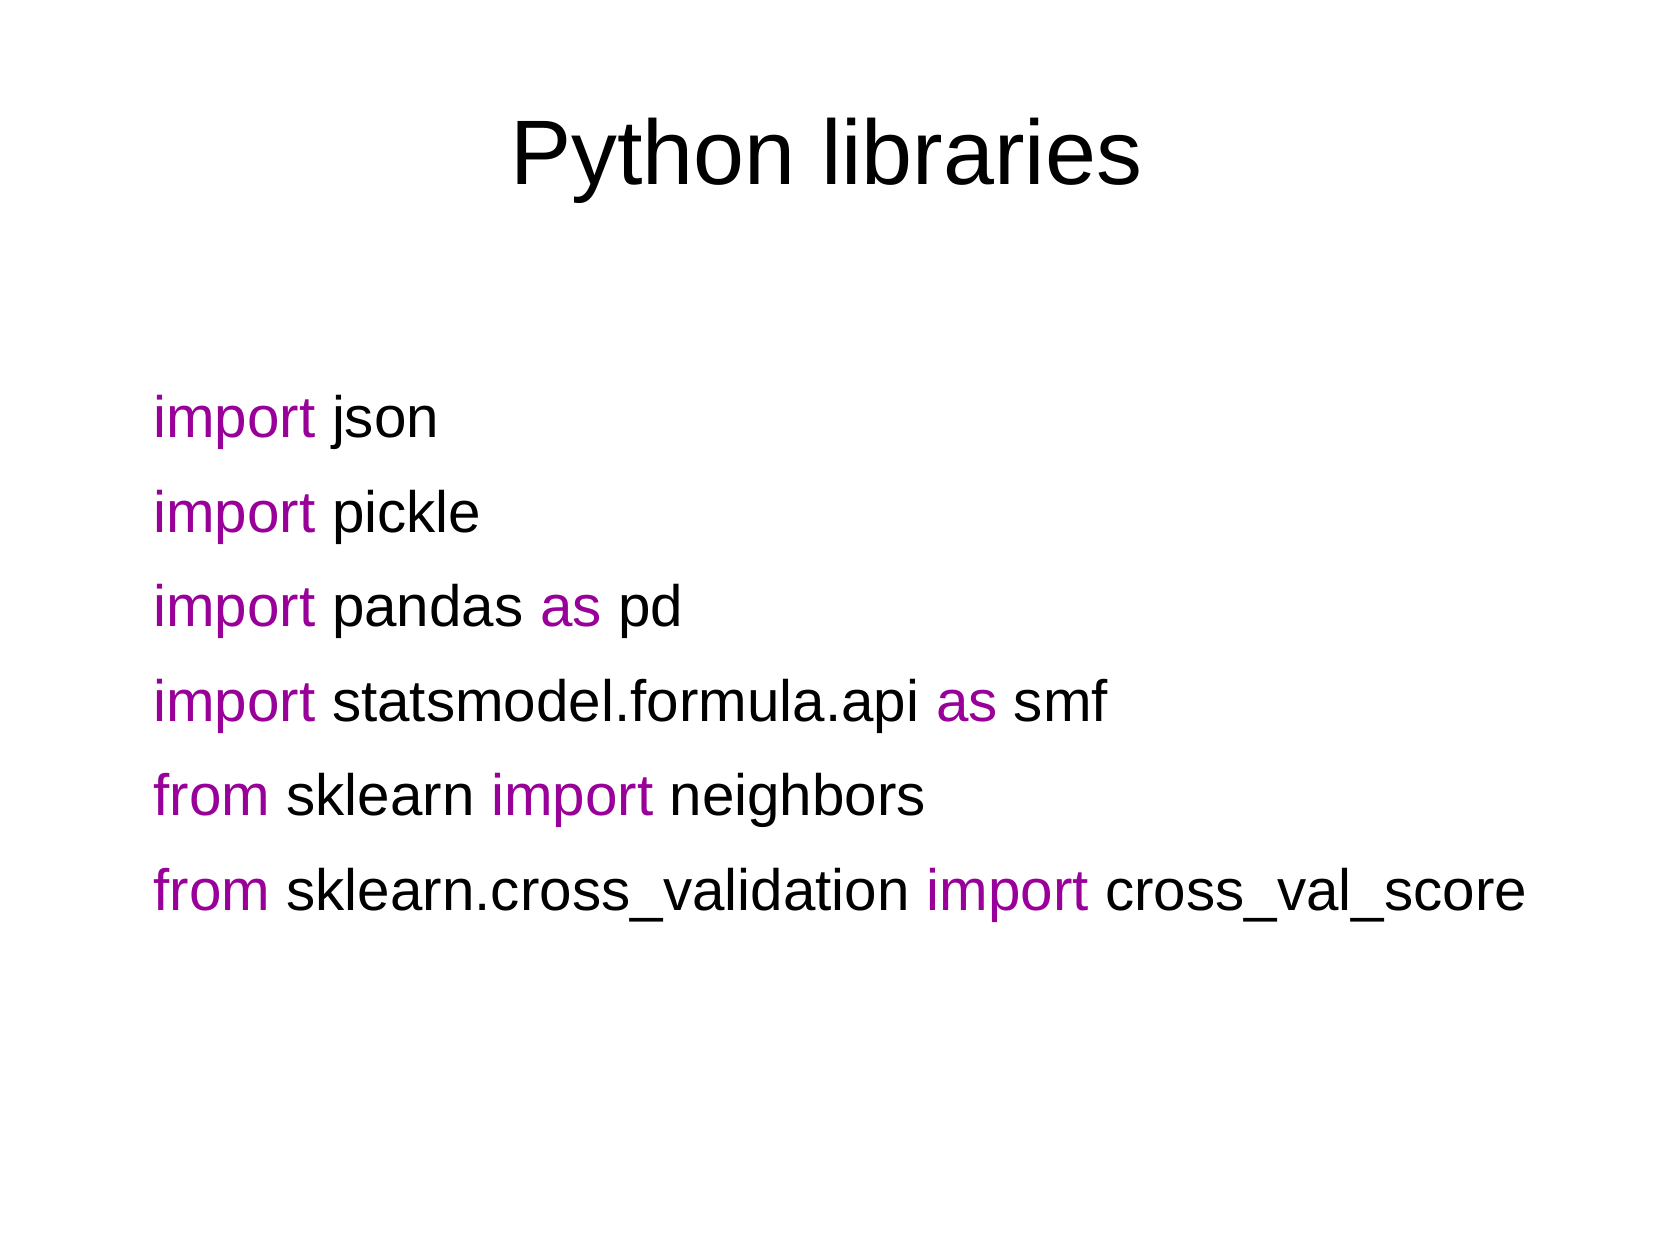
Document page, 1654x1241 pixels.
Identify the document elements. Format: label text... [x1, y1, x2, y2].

list import json import pickle import pandas as pd import statsmodel.formula.api as smf from sklearn import neighbors from sklearn.cross_validation import cross_val_score [82, 290, 1571, 1010]
title Python libraries [82, 49, 1571, 257]
